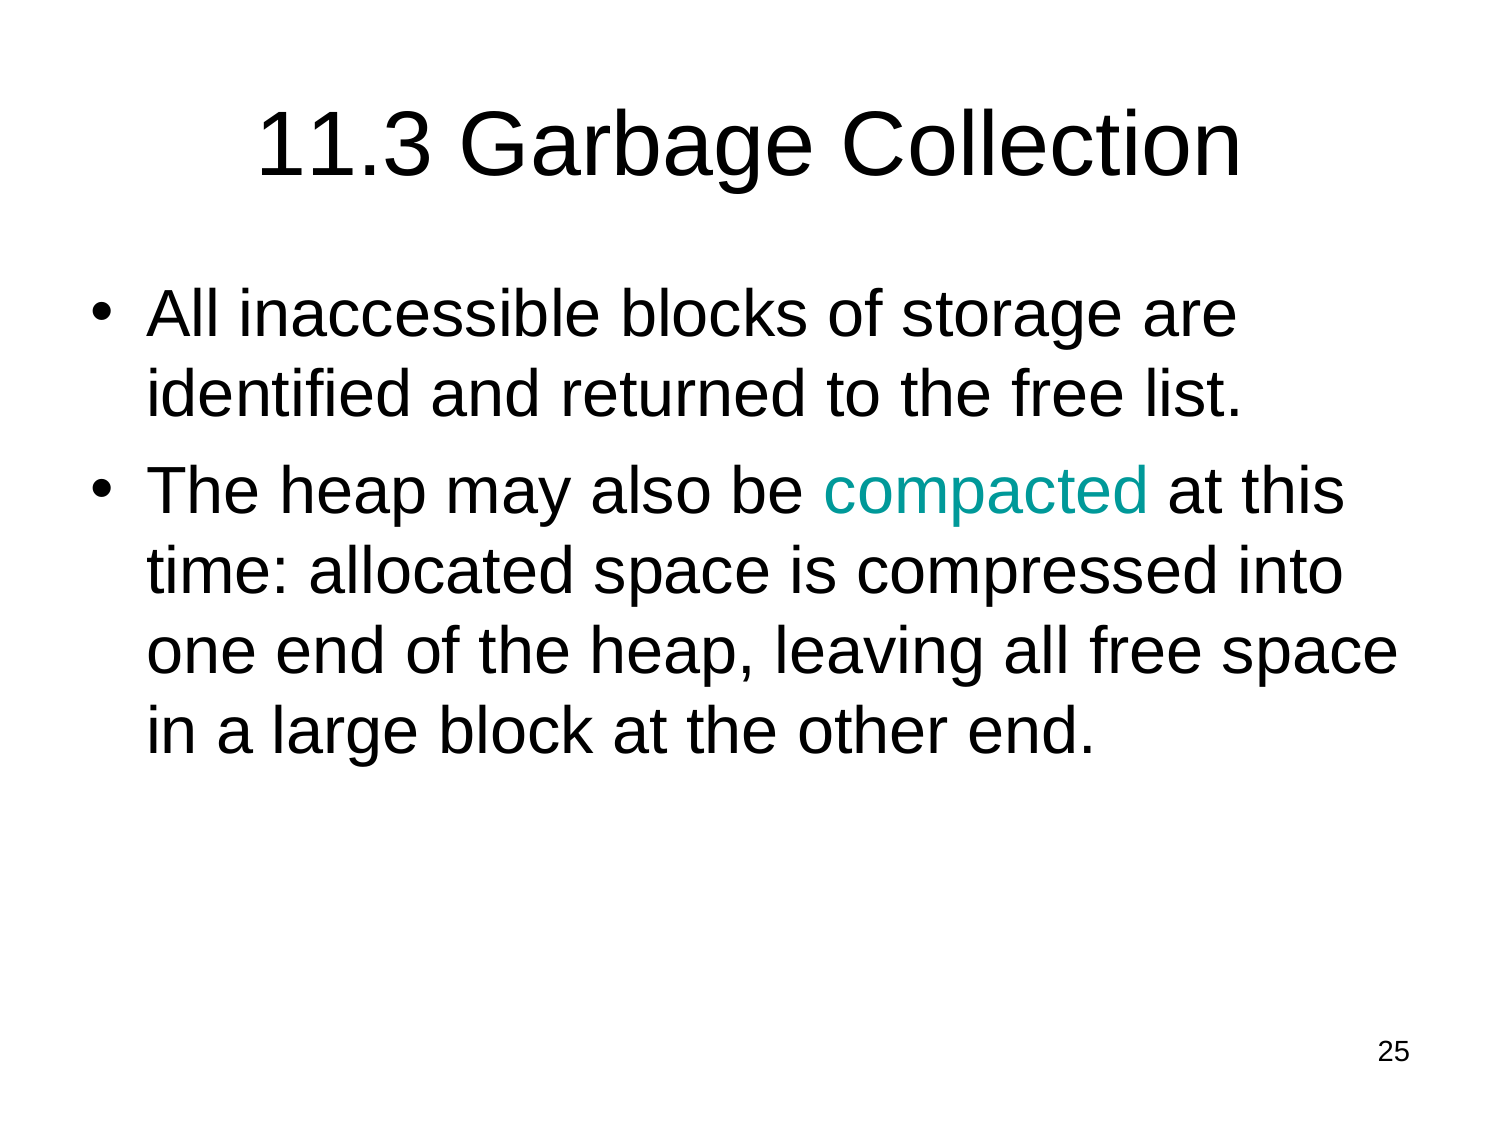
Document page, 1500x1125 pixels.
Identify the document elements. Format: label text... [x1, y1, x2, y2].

text_box <number> [1074, 1024, 1426, 1103]
list All inaccessible blocks of storage are identified and returned to the free list. The heap may also be compacted at this time: allocated space is compressed into one end of the heap, leaving all free space in a large block at the other end. [75, 262, 1426, 1006]
title 11.3 Garbage Collection [75, 45, 1426, 233]
